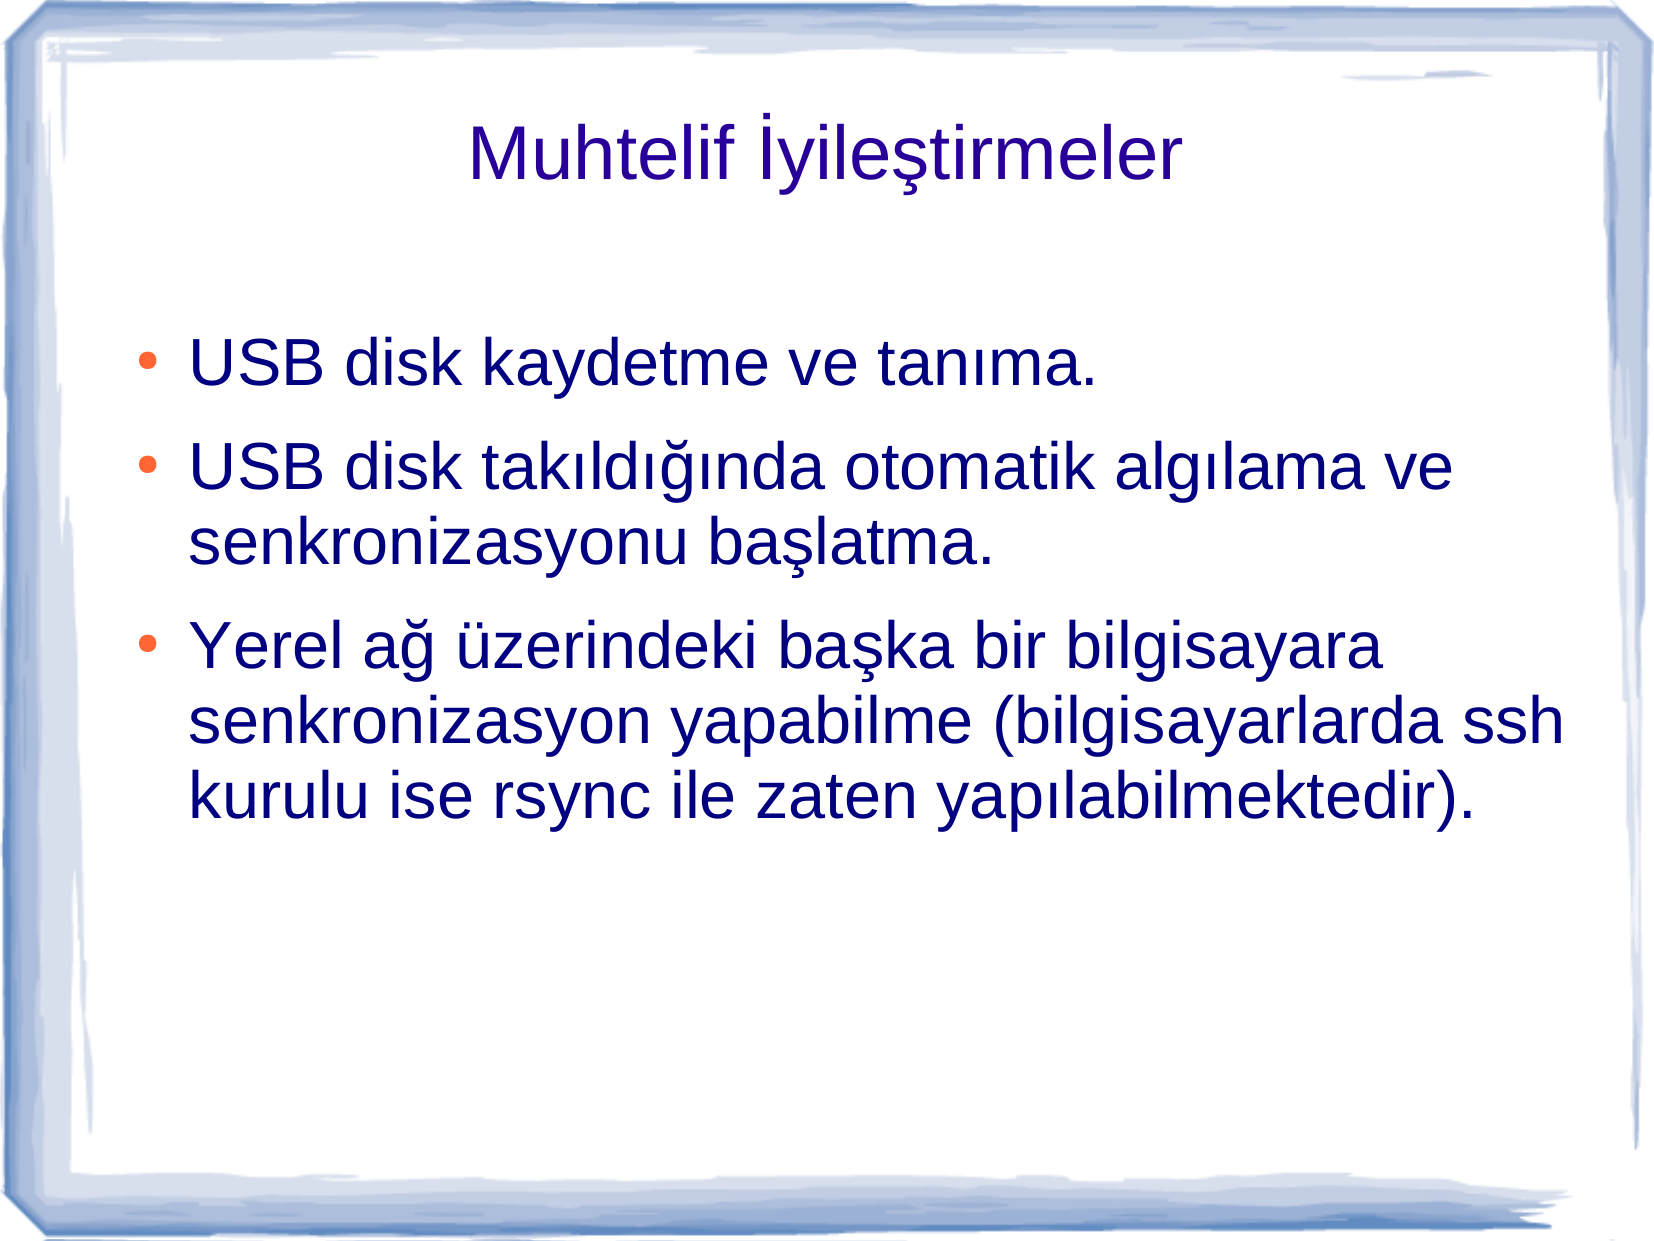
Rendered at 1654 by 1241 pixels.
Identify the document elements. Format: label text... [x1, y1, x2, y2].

list USB disk kaydetme ve tanıma. USB disk takıldığında otomatik algılama ve senkronizasyonu başlatma. Yerel ağ üzerindeki başka bir bilgisayara senkronizasyon yapabilme (bilgisayarlarda ssh kurulu ise rsync ile zaten yapılabilmektedir). [118, 324, 1571, 1045]
title Muhtelif İyileştirmeler [82, 49, 1571, 257]
picture [0, 0, 1654, 1241]
